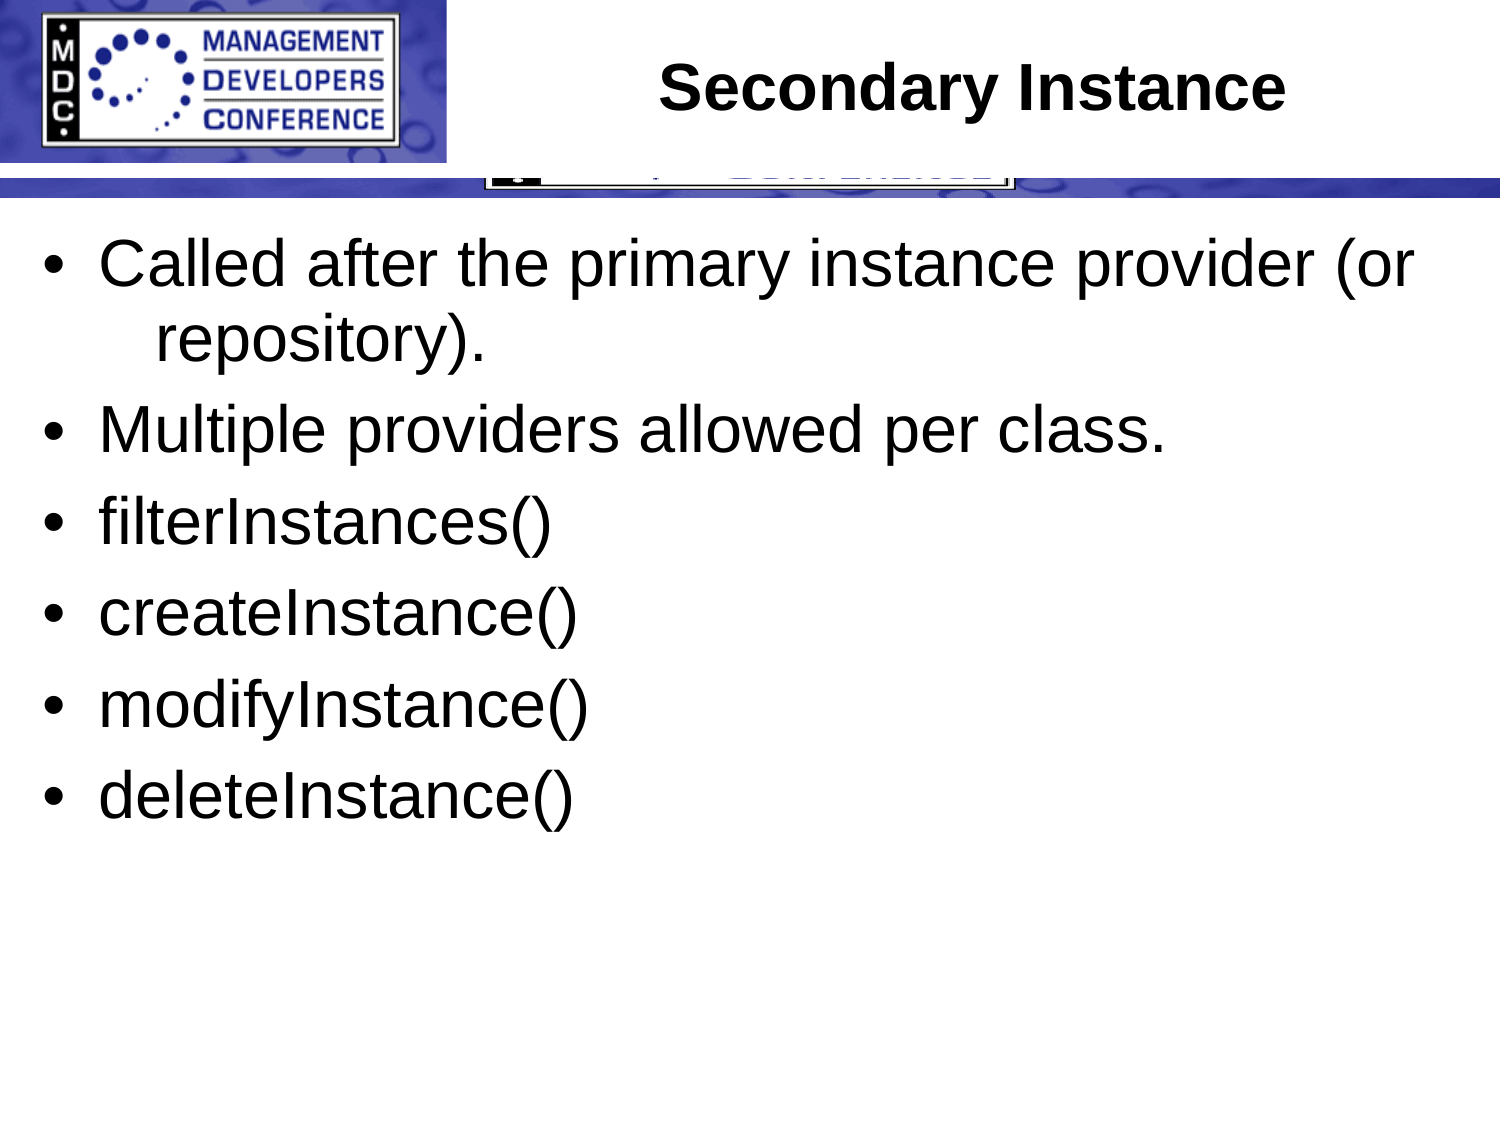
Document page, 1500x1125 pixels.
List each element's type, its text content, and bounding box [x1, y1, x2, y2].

picture [0, 178, 1500, 198]
list Called after the primary instance provider (or repository). Multiple providers allowed per class. filterInstances() createInstance() modifyInstance() deleteInstance() [42, 226, 1433, 1067]
picture [0, 0, 447, 163]
title Secondary Instance [447, 7, 1500, 169]
